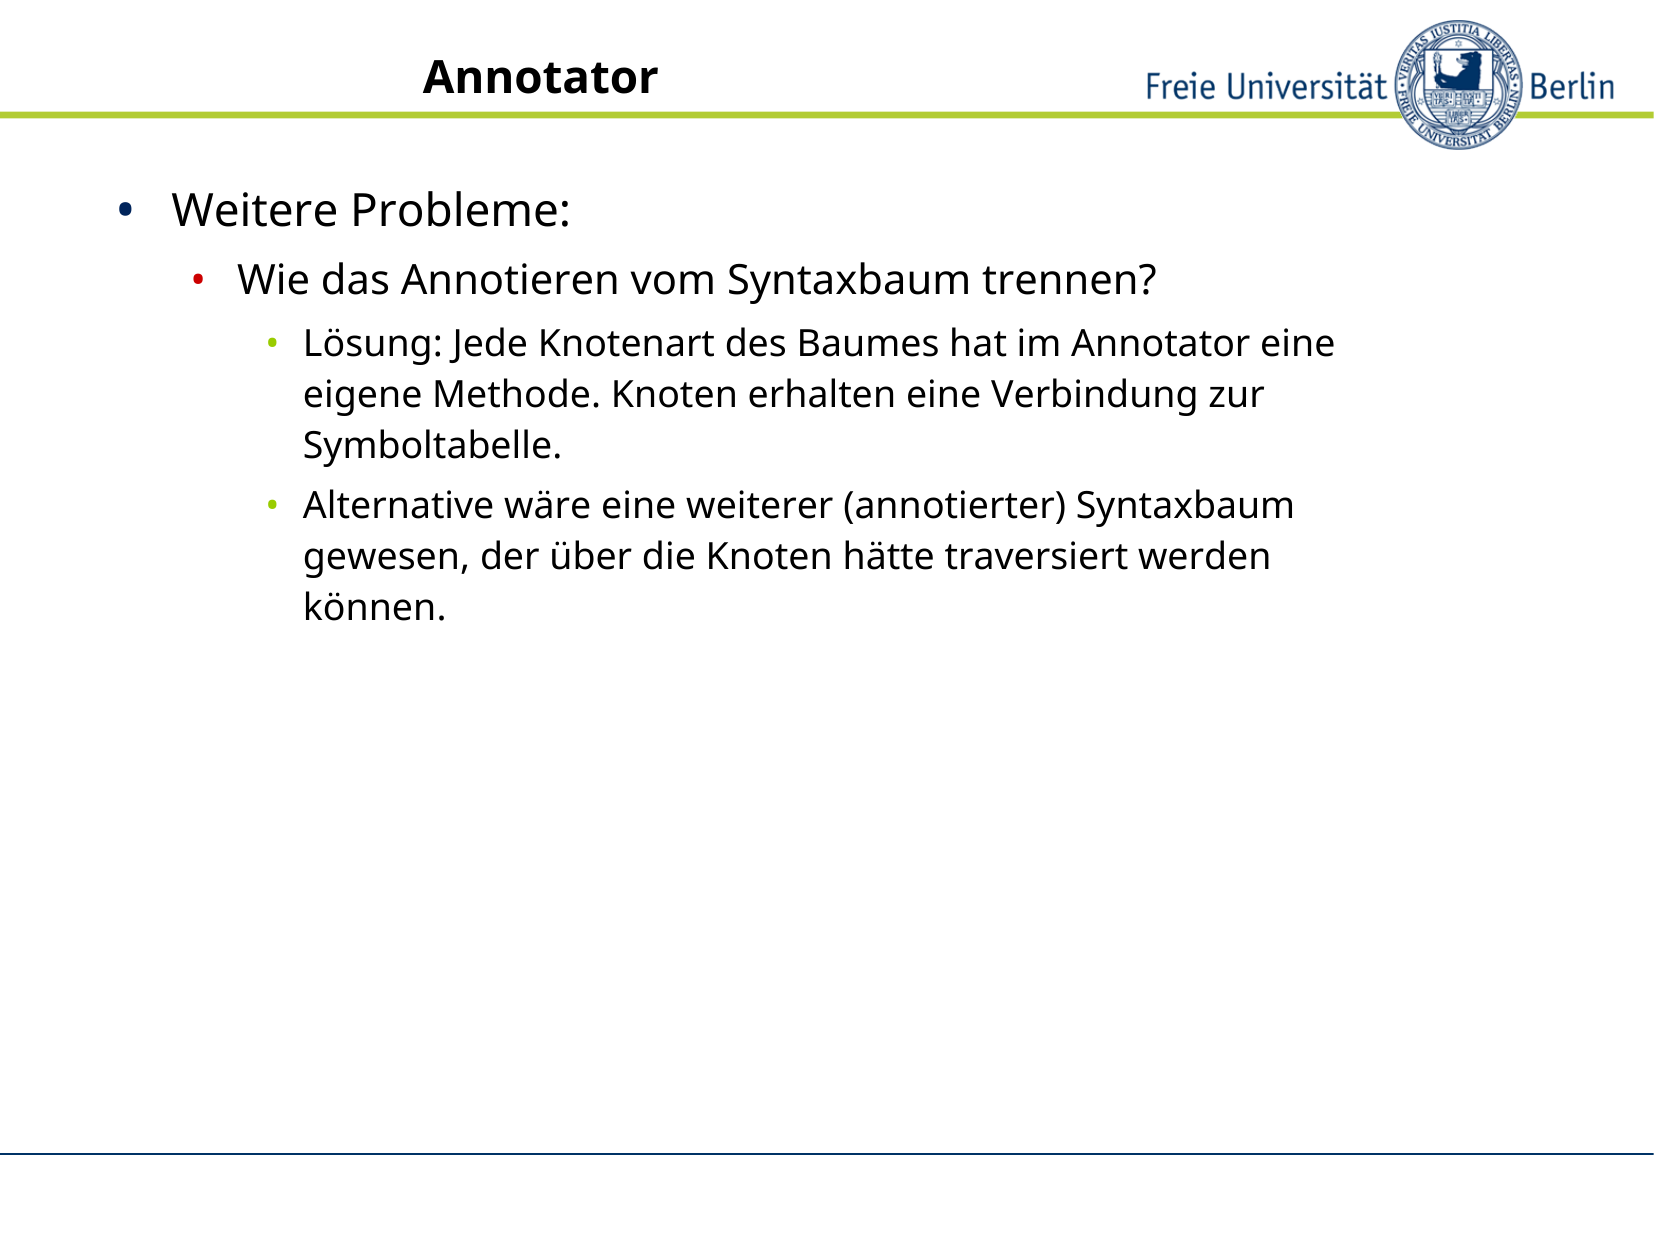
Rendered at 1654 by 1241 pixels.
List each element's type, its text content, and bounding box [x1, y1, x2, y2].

title Annotator [422, 7, 1654, 145]
list Weitere Probleme: Wie das Annotieren vom Syntaxbaum trennen? Lösung: Jede Knotenart des Baumes hat im Annotator eine eigene Methode. Knoten erhalten eine Verbindung zur Symboltabelle. Alternative wäre eine weiterer (annotierter) Syntaxbaum gewesen, der über die Knoten hätte traversiert werden können. [115, 177, 1418, 981]
picture [1139, 145, 1620, 151]
